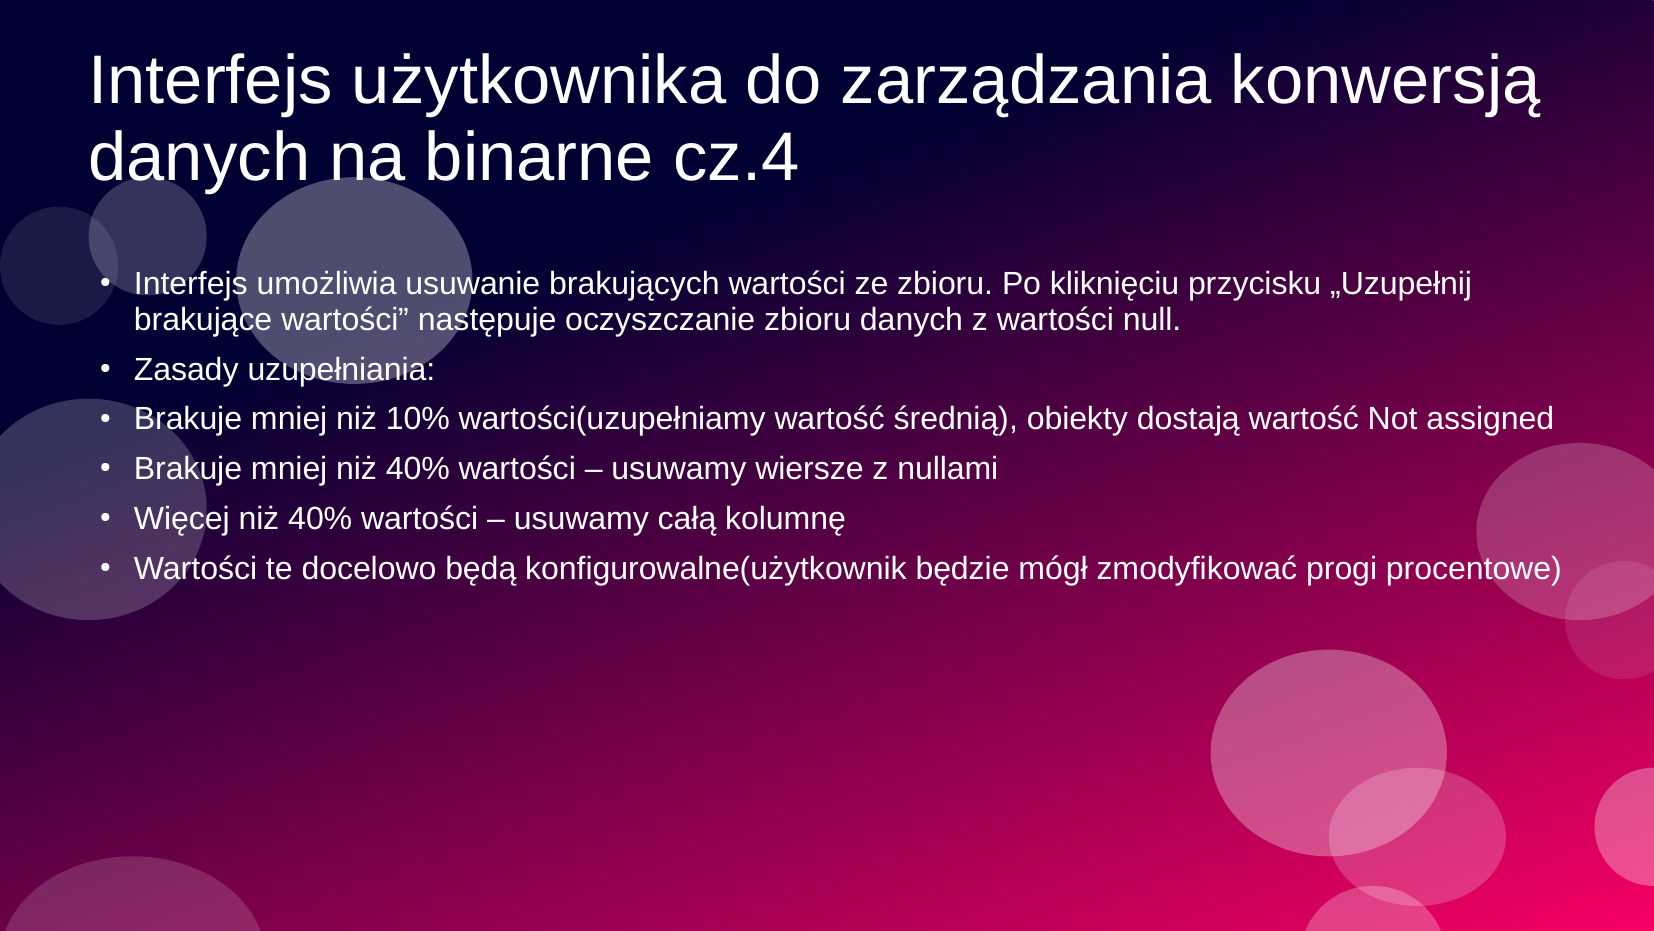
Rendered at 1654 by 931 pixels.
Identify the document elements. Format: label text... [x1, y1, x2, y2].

title Interfejs użytkownika do zarządzania konwersją danych na binarne cz.4 [88, 29, 1565, 207]
list Interfejs umożliwia usuwanie brakujących wartości ze zbioru. Po kliknięciu przycisku „Uzupełnij brakujące wartości” następuje oczyszczanie zbioru danych z wartości null. Zasady uzupełniania: Brakuje mniej niż 10% wartości(uzupełniamy wartość średnią), obiekty dostają wartość Not assigned Brakuje mniej niż 40% wartości – usuwamy wiersze z nullami Więcej niż 40% wartości – usuwamy całą kolumnę Wartości te docelowo będą konfigurowalne(użytkownik będzie mógł zmodyfikować progi procentowe) [88, 265, 1565, 621]
